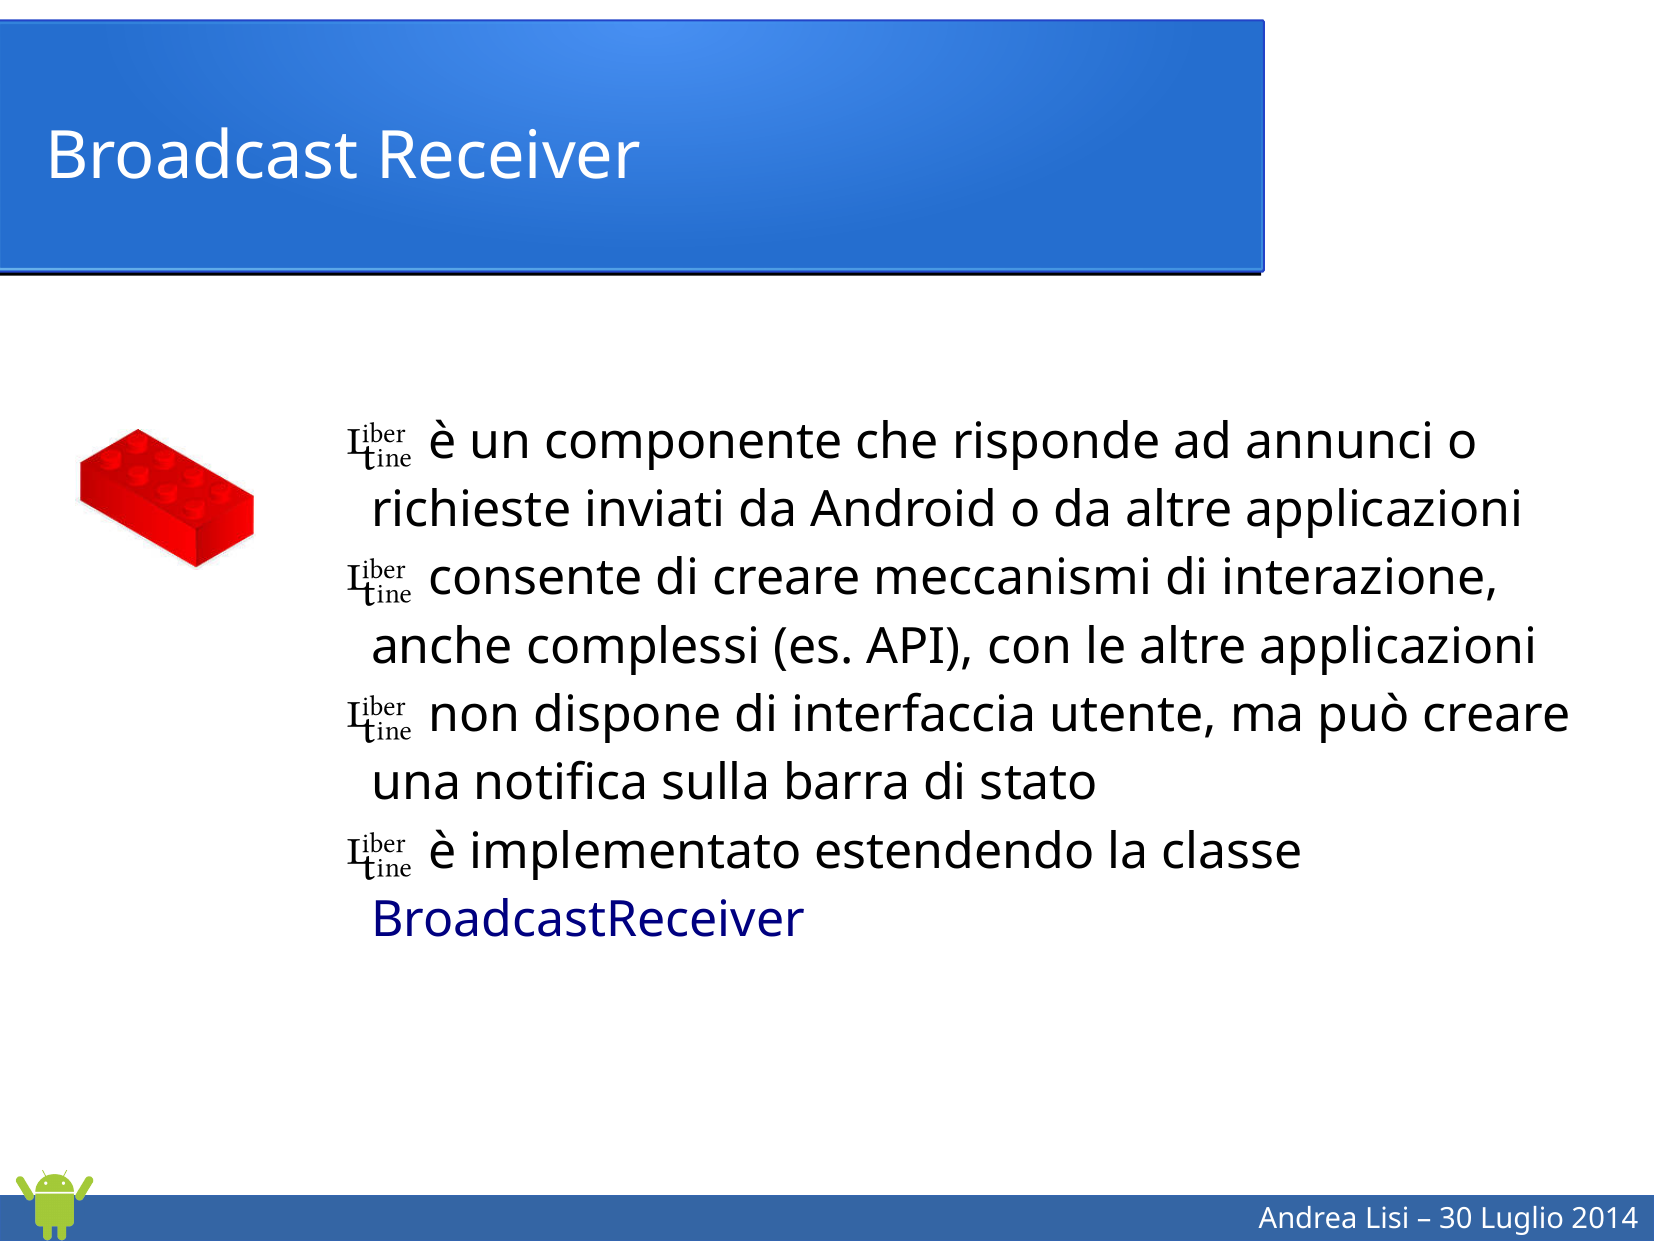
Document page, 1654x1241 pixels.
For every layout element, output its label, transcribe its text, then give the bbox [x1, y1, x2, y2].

title Broadcast Receiver [45, 49, 1250, 257]
picture [75, 429, 256, 571]
text_box Andrea Lisi – 30 Luglio 2014 [100, 1195, 1654, 1241]
text_box  è un componente che risponde ad annunci o richieste inviati da Android o da altre applicazioni  consente di creare meccanismi di interazione, anche complessi (es. API), con le altre applicazioni  non dispone di interfaccia utente, ma può creare una notifica sulla barra di stato  è implementato estendendo la classe BroadcastReceiver [345, 405, 1621, 1156]
picture [9, 1167, 100, 1241]
